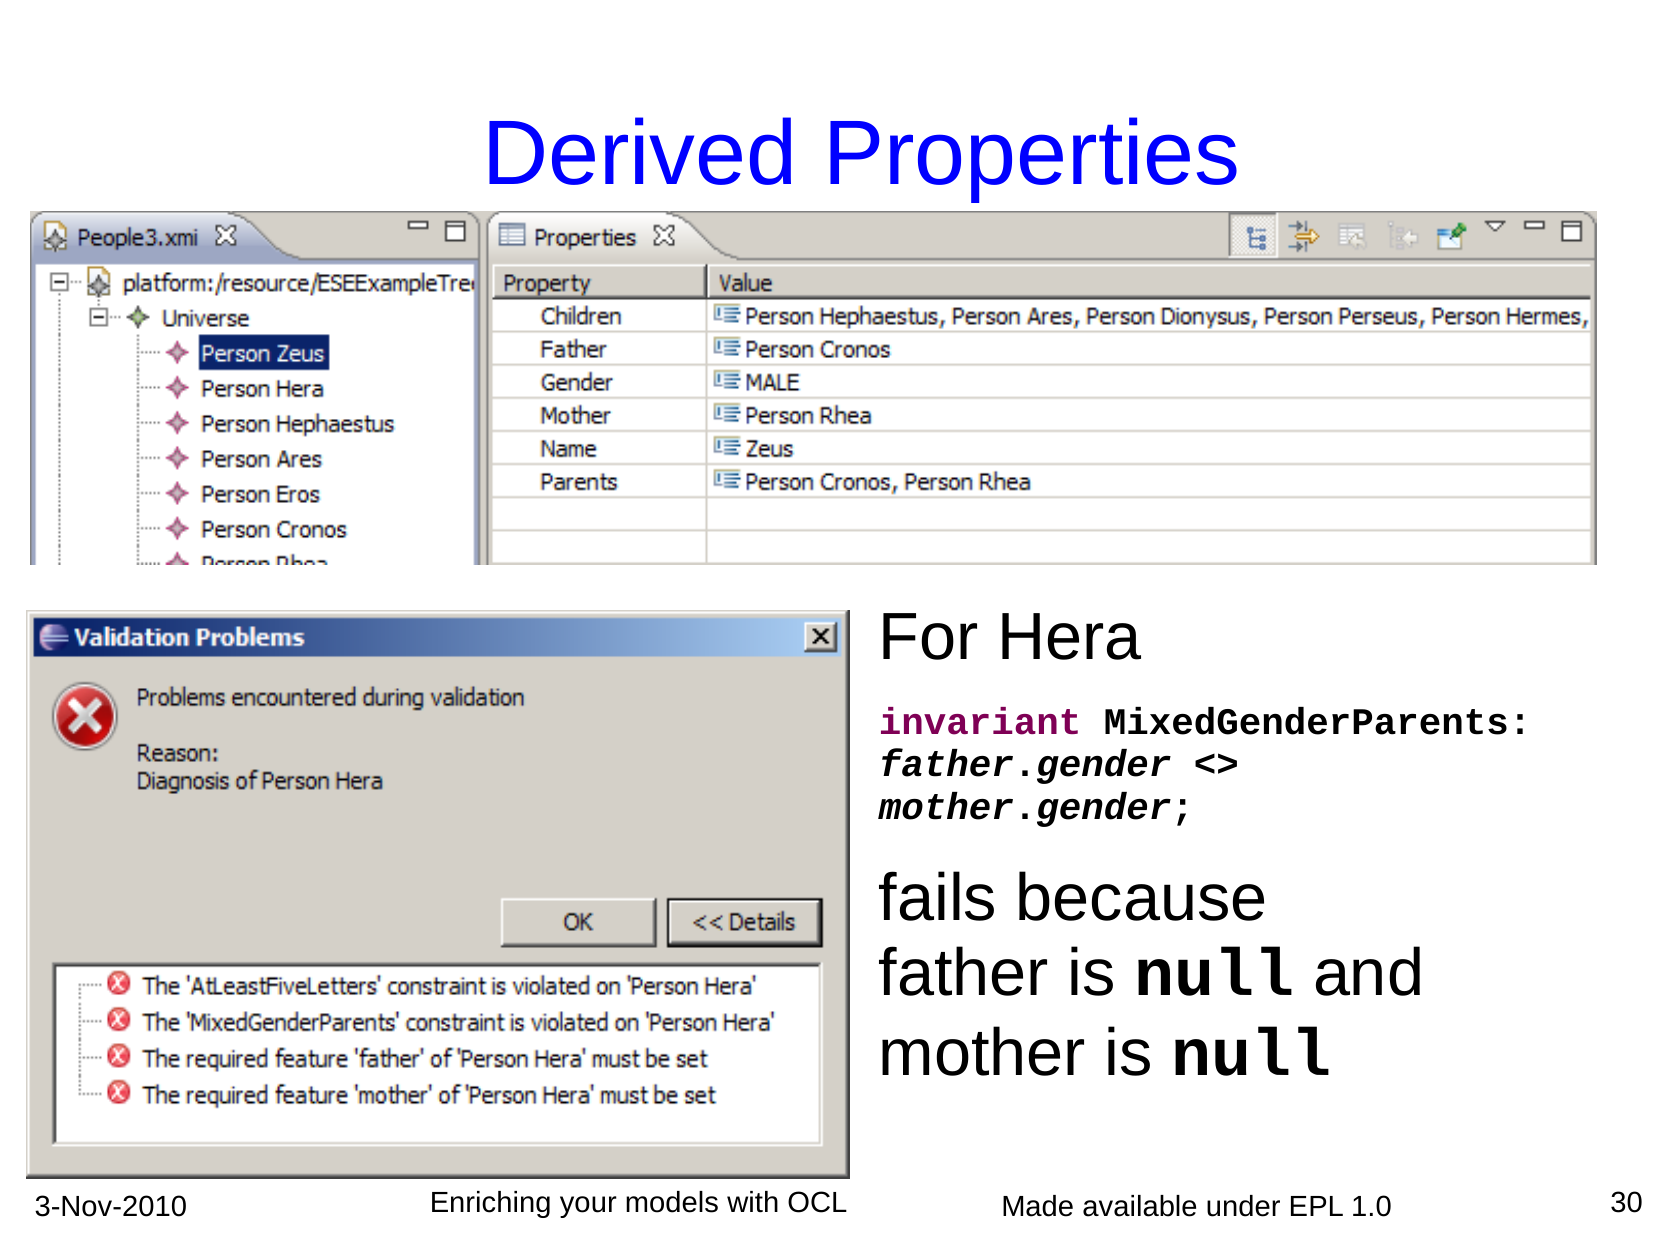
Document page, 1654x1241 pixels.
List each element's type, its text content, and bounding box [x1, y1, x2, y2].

title Derived Properties [118, 56, 1607, 250]
picture [30, 211, 1597, 565]
list For Hera invariant MixedGenderParents: father.gender <> mother.gender; fails because father is null and mother is null [879, 598, 1570, 1241]
picture [26, 610, 850, 1179]
